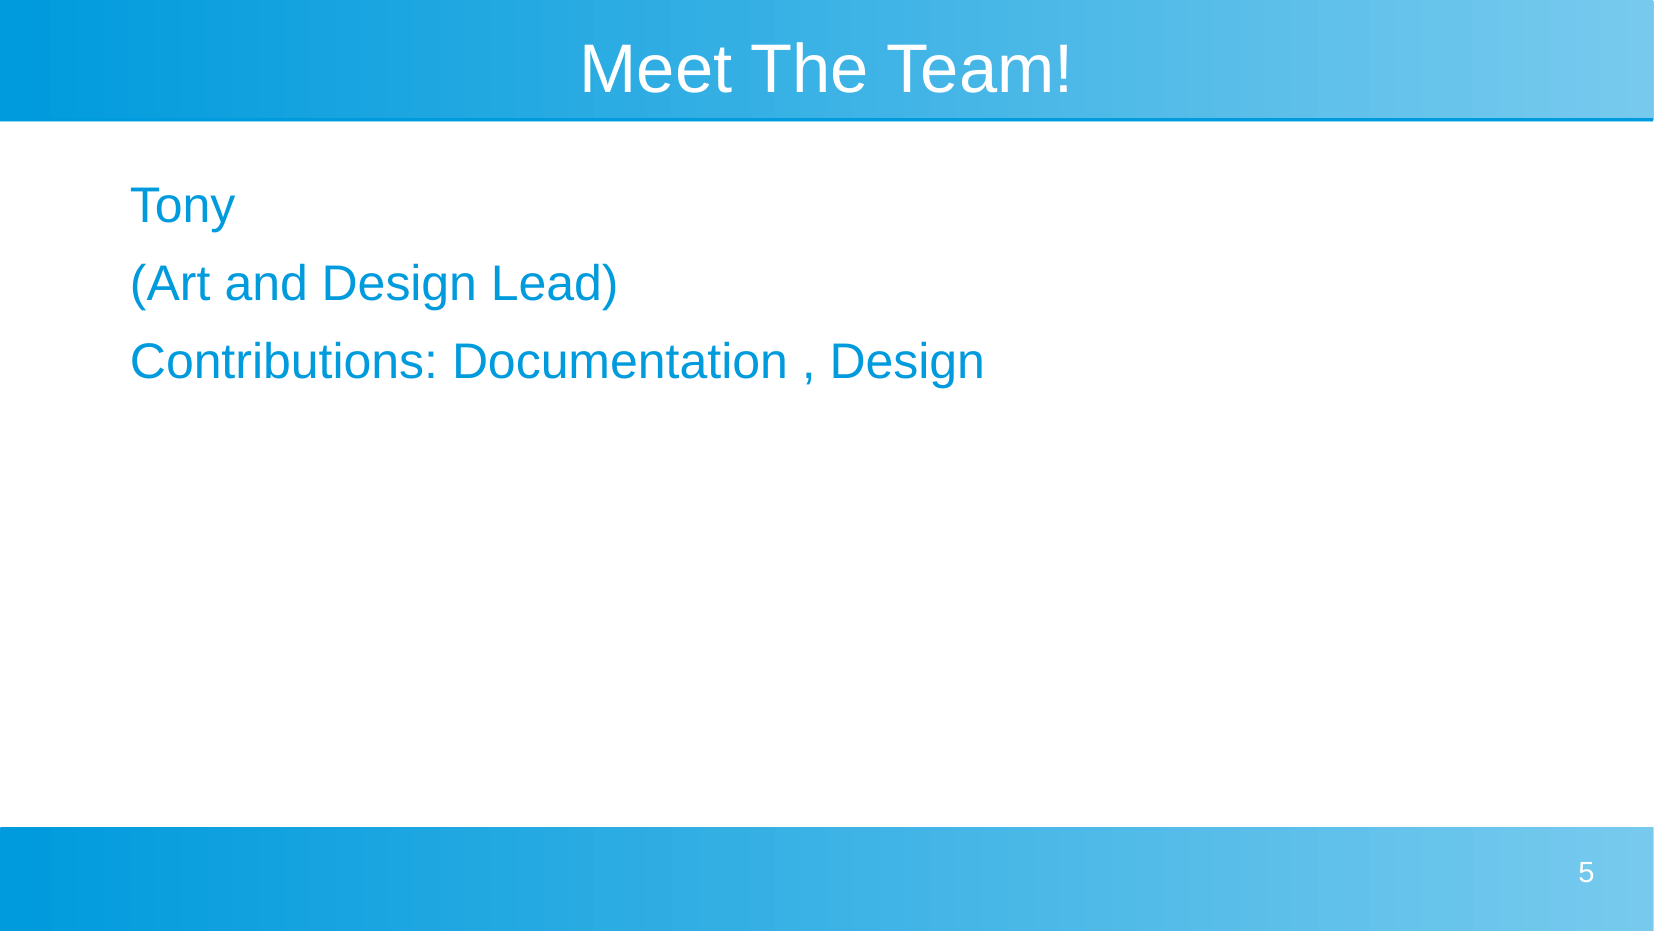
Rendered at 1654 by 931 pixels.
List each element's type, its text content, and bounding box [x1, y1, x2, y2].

title Meet The Team! [59, 29, 1595, 108]
list Tony (Art and Design Lead) Contributions: Documentation , Design [59, 177, 1595, 768]
